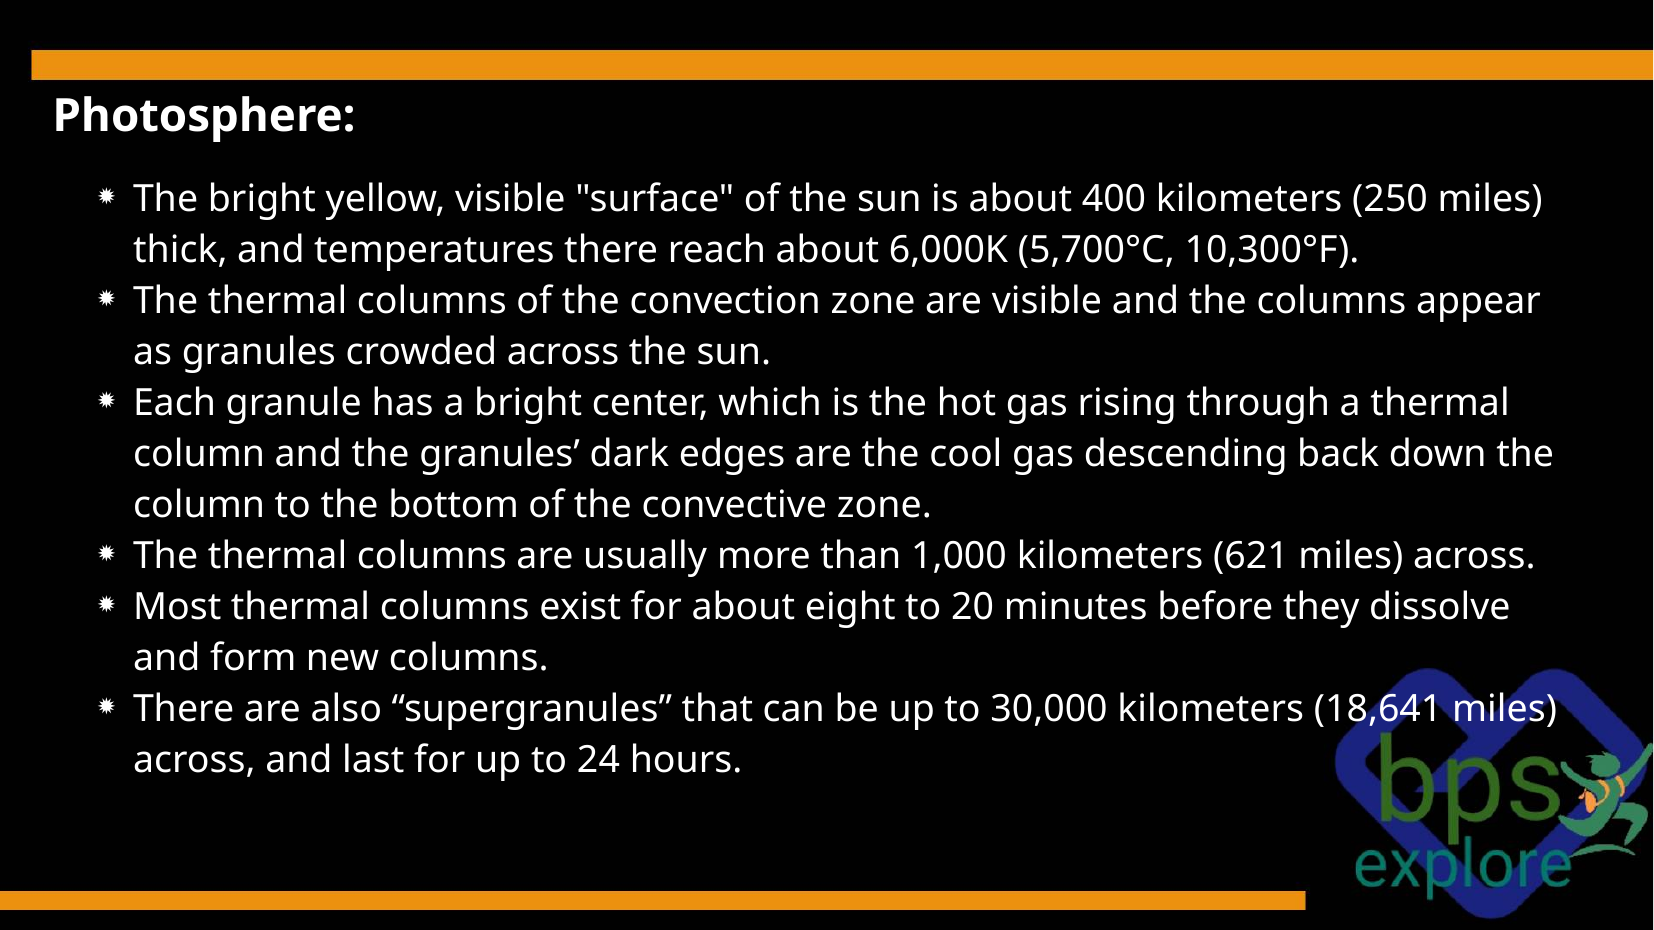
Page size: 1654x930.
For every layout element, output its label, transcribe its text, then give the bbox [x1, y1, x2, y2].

text_box The bright yellow, visible "surface" of the sun is about 400 kilometers (250 miles) thick, and temperatures there reach about 6,000K (5,700°C, 10,300°F). The thermal columns of the convection zone are visible and the columns appear as granules crowded across the sun. Each granule has a bright center, which is the hot gas rising through a thermal column and the granules’ dark edges are the cool gas descending back down the column to the bottom of the convective zone. The thermal columns are usually more than 1,000 kilometers (621 miles) across. Most thermal columns exist for about eight to 20 minutes before they dissolve and form new columns. There are also “supergranules” that can be up to 30,000 kilometers (18,641 miles) across, and last for up to 24 hours. [82, 164, 1583, 837]
text_box Photosphere: [37, 75, 563, 153]
picture [0, 0, 1654, 930]
